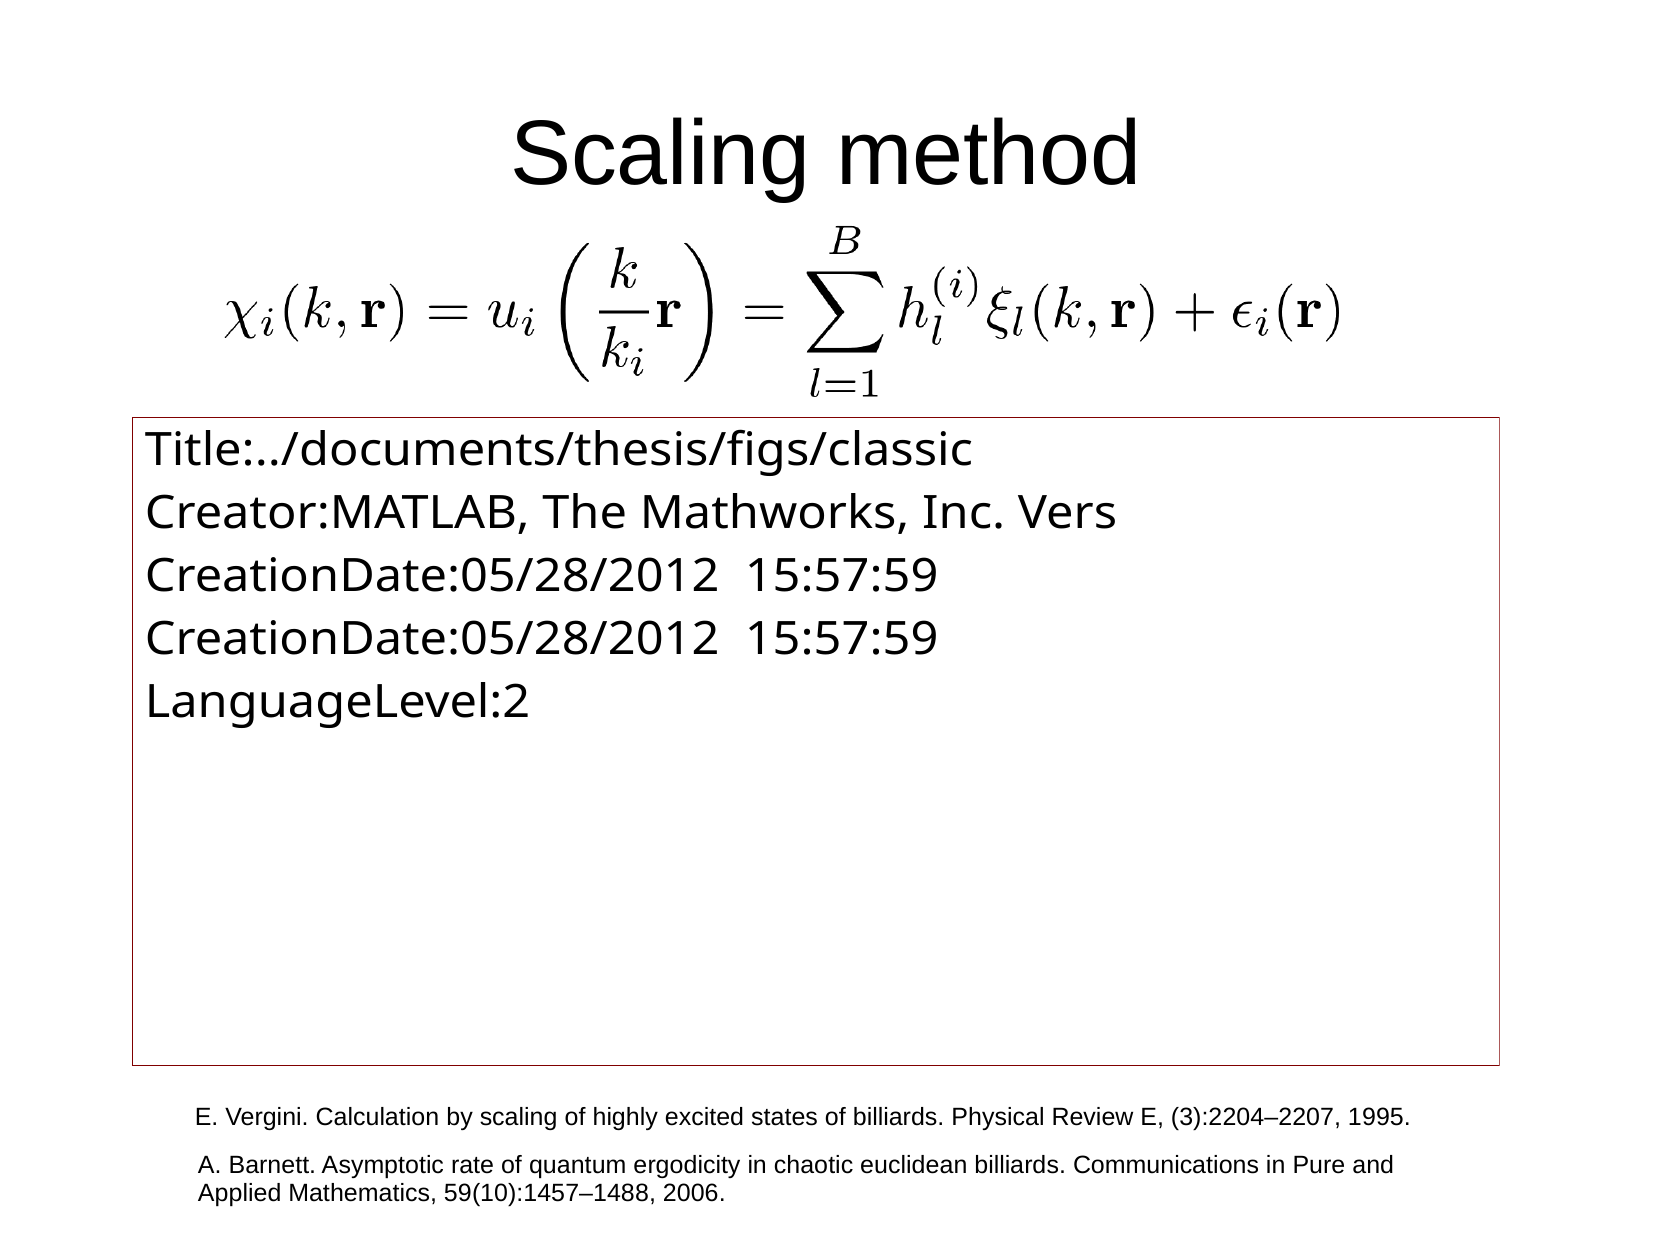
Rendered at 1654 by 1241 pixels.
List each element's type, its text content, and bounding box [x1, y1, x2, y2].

text_box A. Barnett. Asymptotic rate of quantum ergodicity in chaotic euclidean billiards. Communications in Pure and Applied Mathematics, 59(10):1457–1488, 2006. [183, 1143, 1414, 1215]
picture [129, 413, 1500, 1066]
text_box E. Vergini. Calculation by scaling of highly excited states of billiards. Physical Review E, (3):2204–2207, 1995. [180, 1094, 1455, 1138]
picture [224, 225, 1339, 397]
title Scaling method [82, 49, 1571, 257]
